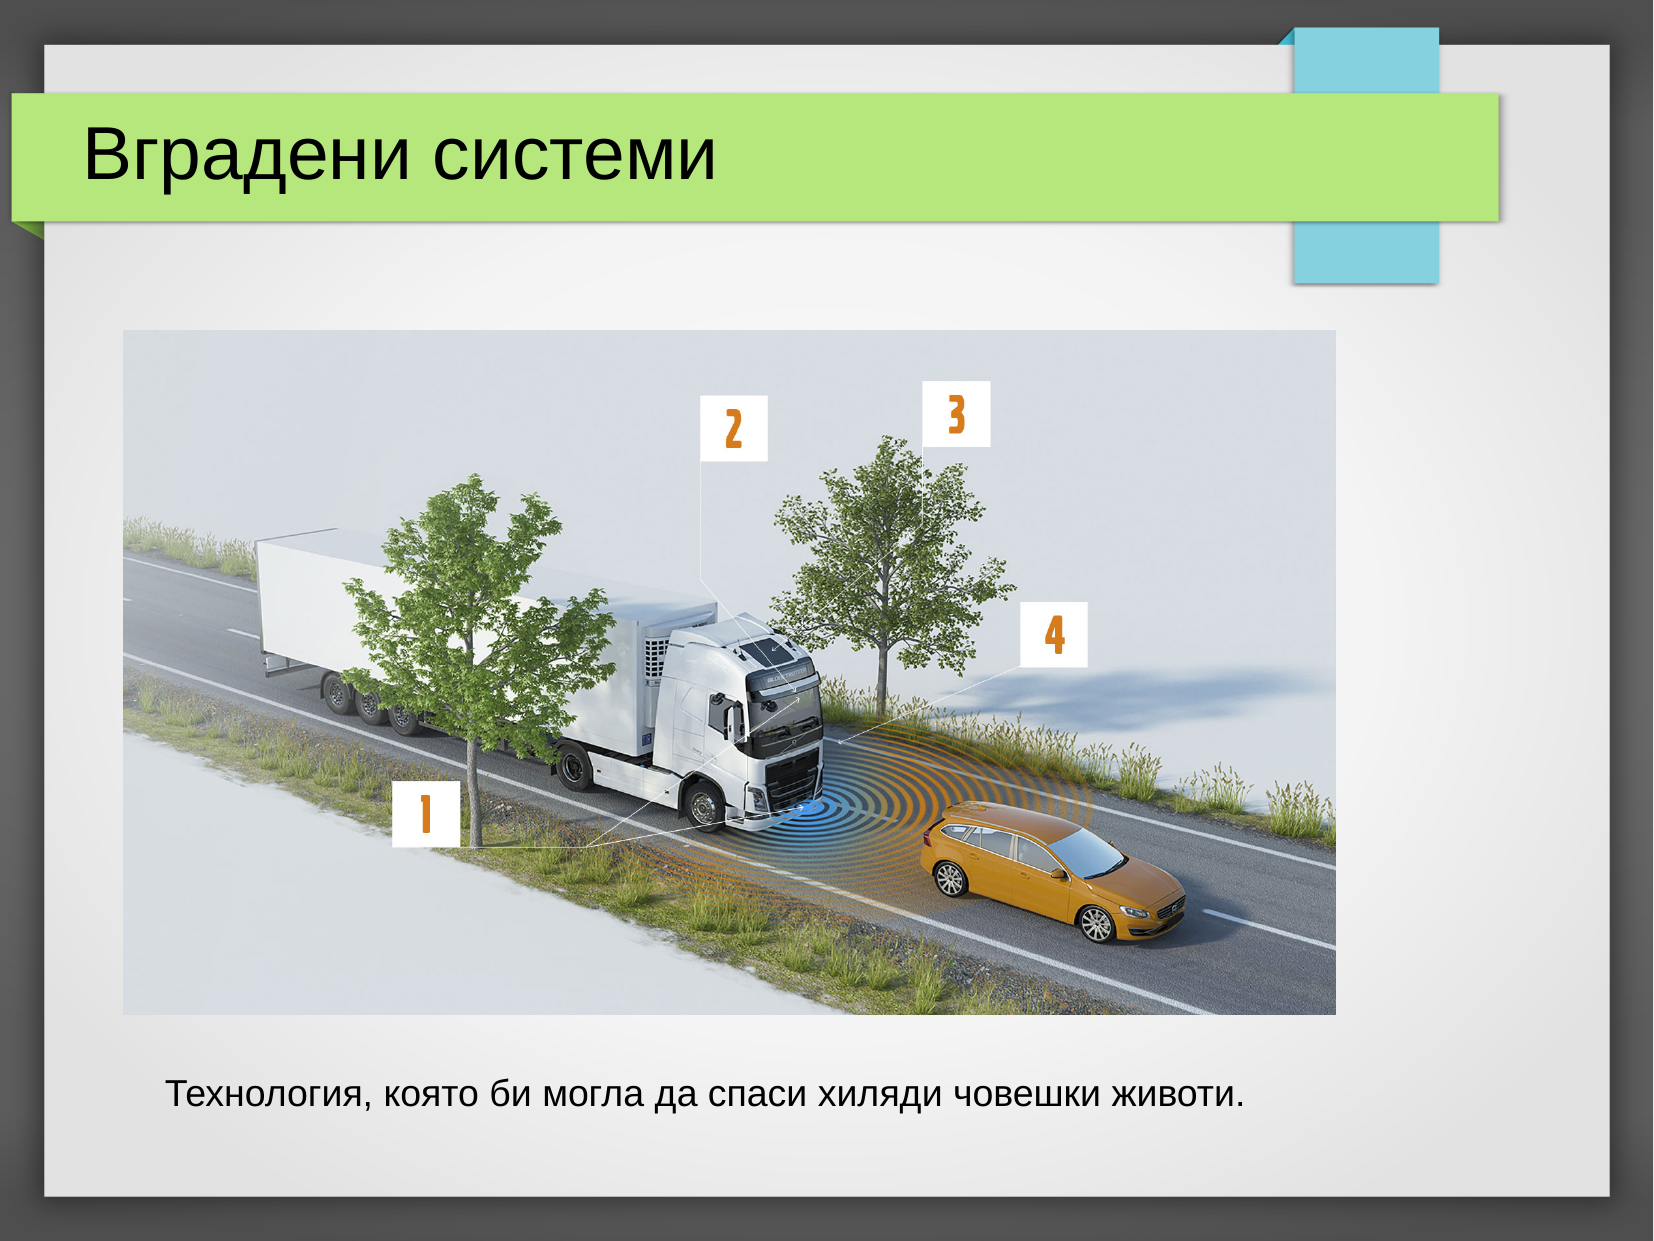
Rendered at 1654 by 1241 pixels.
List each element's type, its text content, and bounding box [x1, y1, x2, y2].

title Вградени системи [82, 94, 1264, 213]
subtitle [82, 295, 1571, 1015]
picture [0, 0, 1654, 1241]
text_box Технология, която би могла да спаси хиляди човешки животи. [150, 1065, 1262, 1122]
